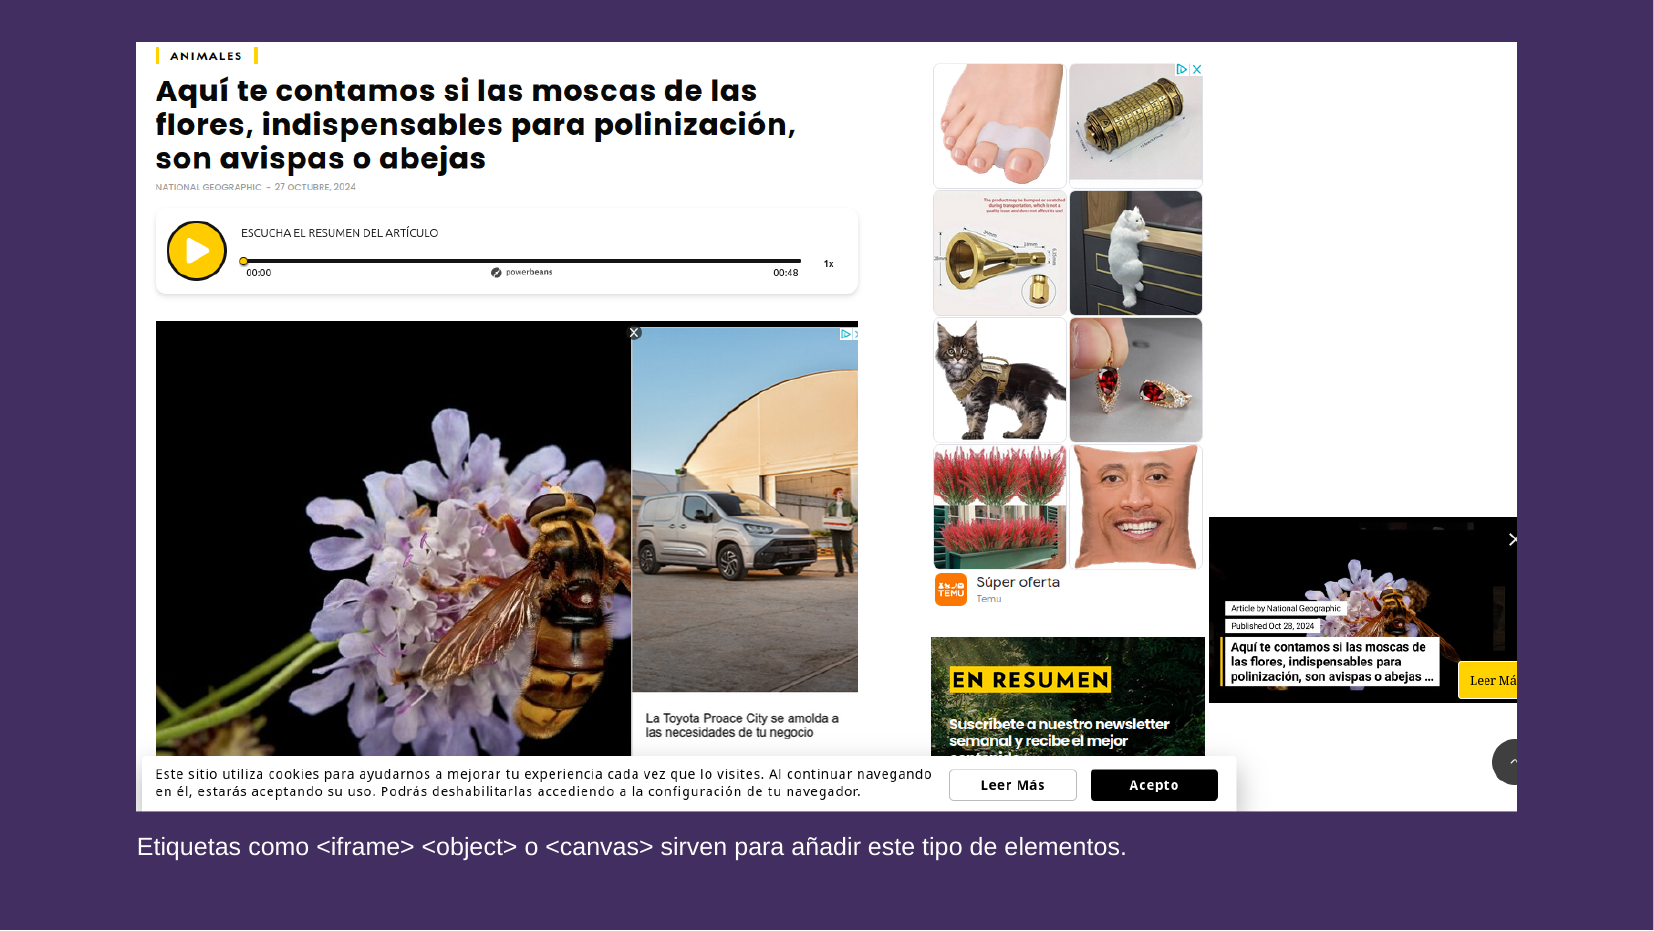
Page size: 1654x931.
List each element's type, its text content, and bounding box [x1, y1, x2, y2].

picture [136, 42, 1517, 812]
list Etiquetas como <iframe> <object> o <canvas> sirven para añadir este tipo de elementos. [136, 812, 1502, 931]
